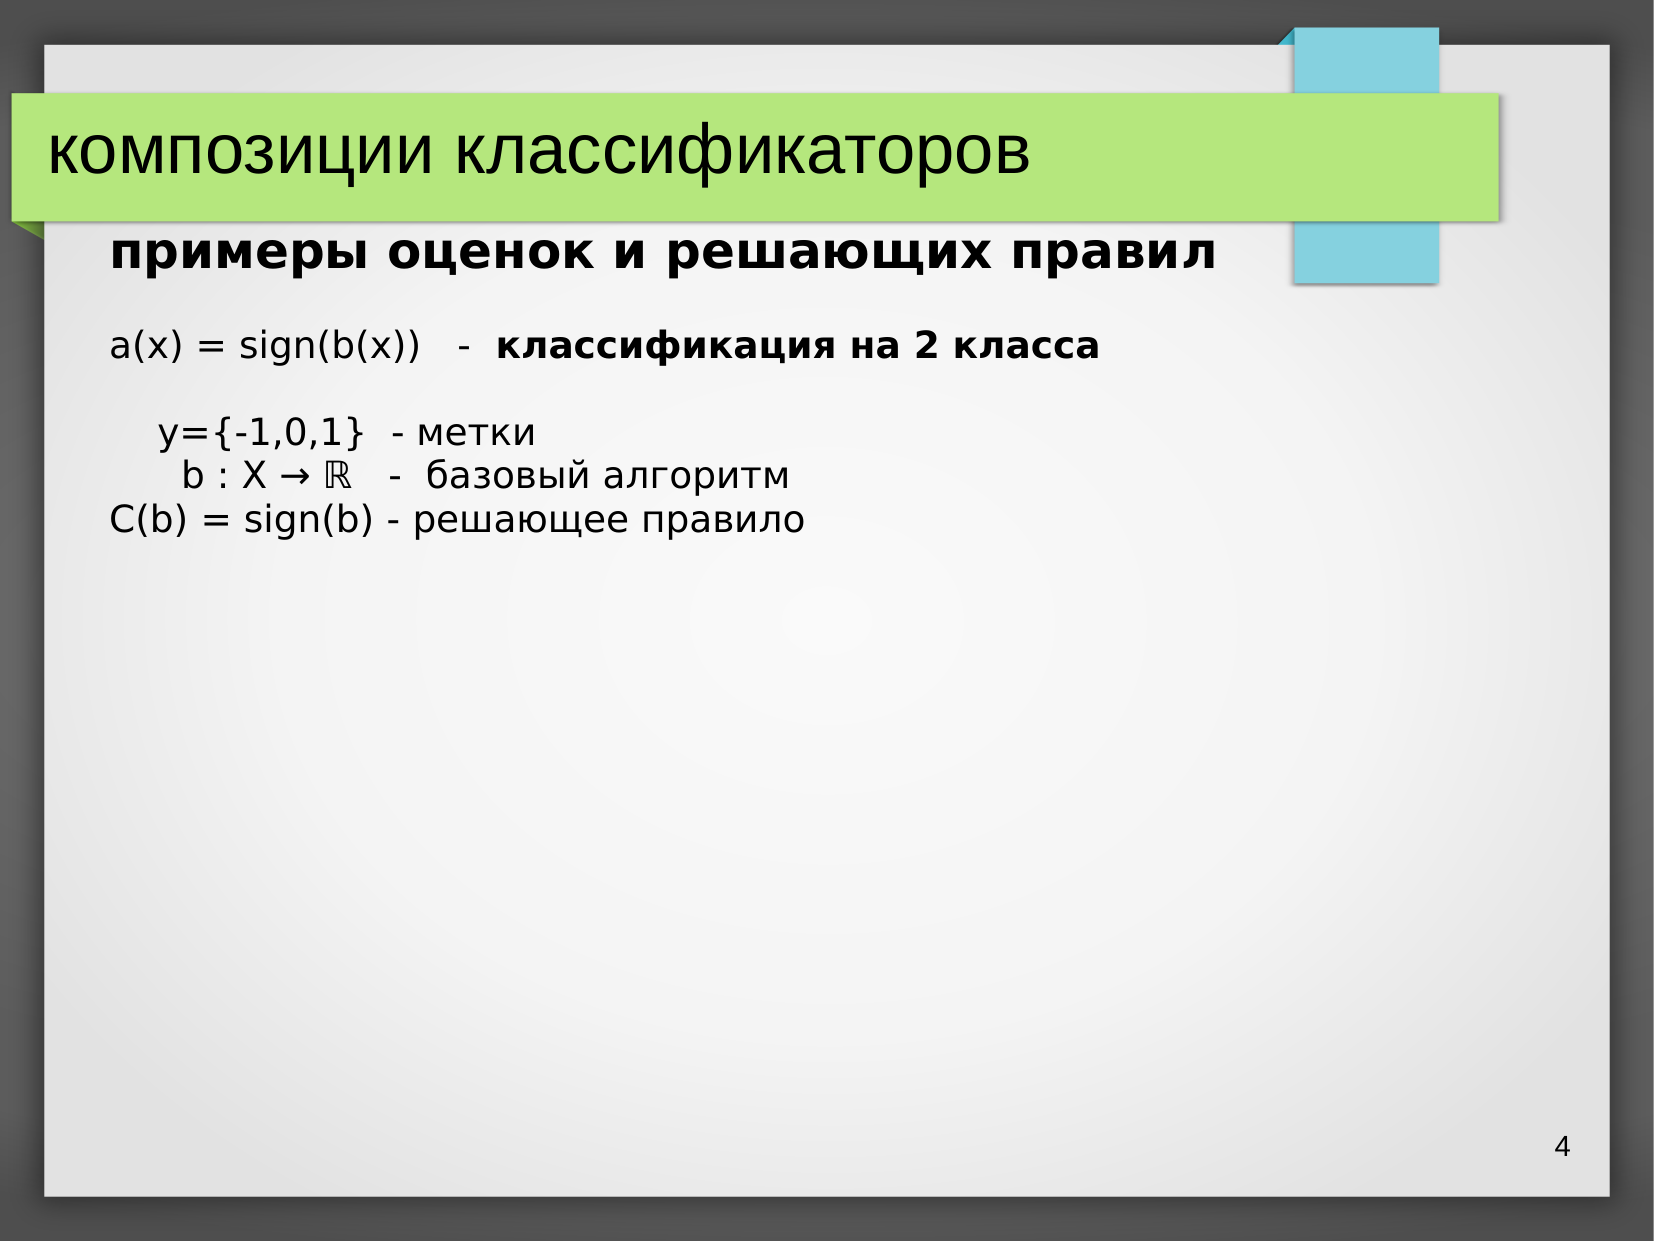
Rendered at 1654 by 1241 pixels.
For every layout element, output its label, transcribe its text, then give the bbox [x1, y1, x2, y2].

picture [0, 0, 1654, 1241]
title композиции классификаторов [47, 109, 1501, 189]
text_box примеры оценок и решающих правил a(x) = sign(b(x)) - классификация на 2 класса y={-1,0,1} - метки b : X → ℝ - базовый алгоритм C(b) = sign(b) - решающее правило [94, 214, 1453, 556]
